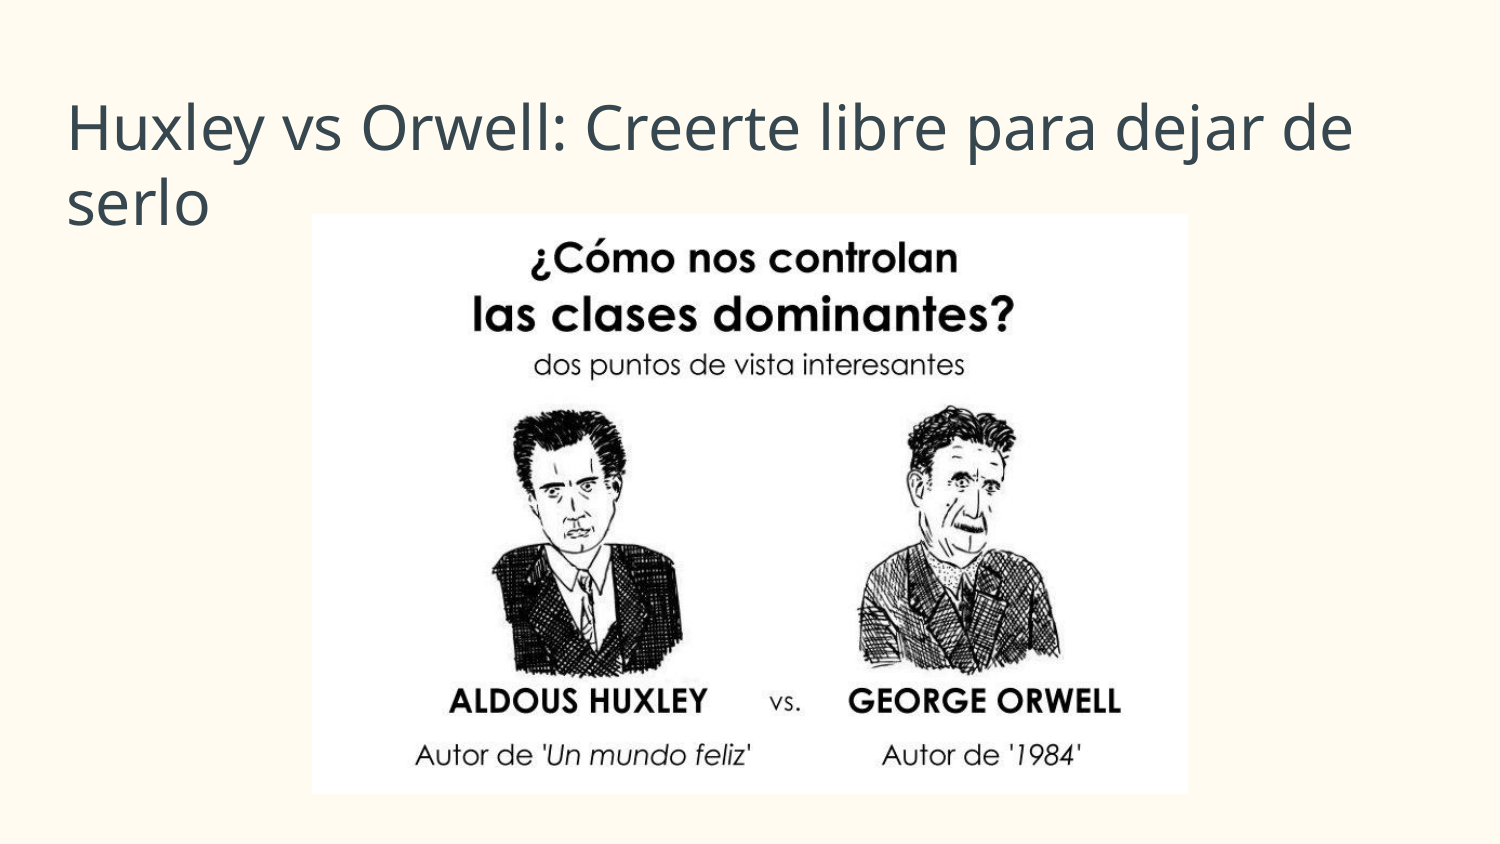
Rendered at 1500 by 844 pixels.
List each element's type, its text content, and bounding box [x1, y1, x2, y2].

picture [312, 214, 1188, 794]
title Huxley vs Orwell: Creerte libre para dejar de serlo [51, 72, 1449, 174]
